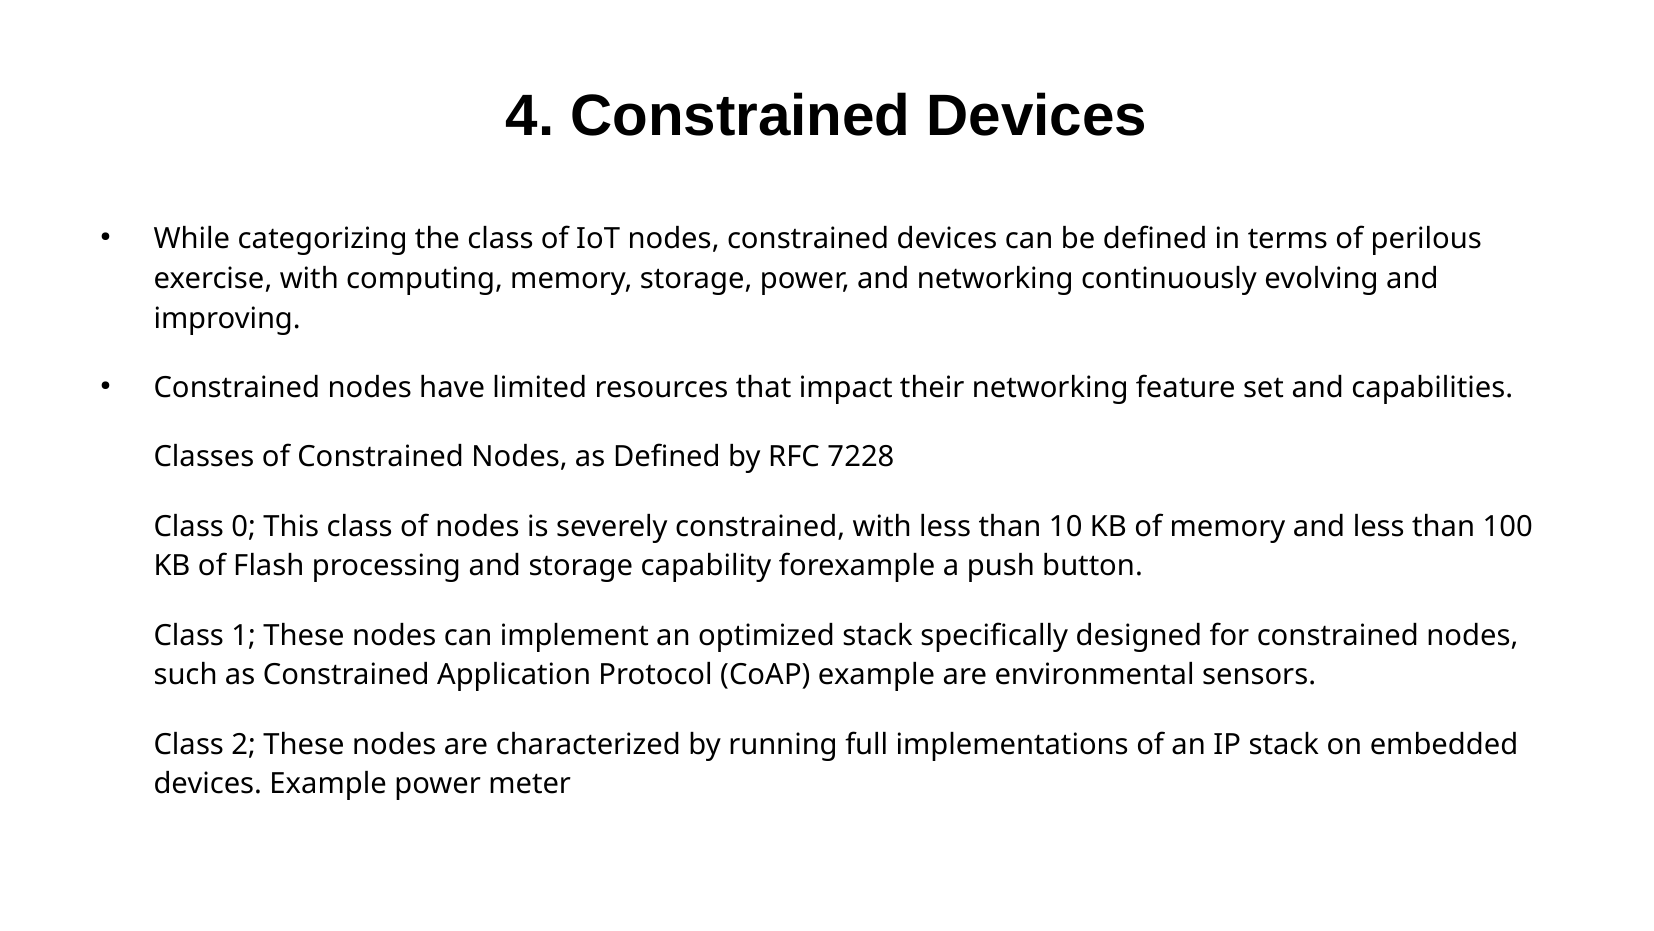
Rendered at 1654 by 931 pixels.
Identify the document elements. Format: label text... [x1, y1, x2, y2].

title 4. Constrained Devices [82, 37, 1571, 193]
list While categorizing the class of IoT nodes, constrained devices can be defined in terms of perilous exercise, with computing, memory, storage, power, and networking continuously evolving and improving. Constrained nodes have limited resources that impact their networking feature set and capabilities. Classes of Constrained Nodes, as Defined by RFC 7228 Class 0; This class of nodes is severely constrained, with less than 10 KB of memory and less than 100 KB of Flash processing and storage capability forexample a push button. Class 1; These nodes can implement an optimized stack specifically designed for constrained nodes, such as Constrained Application Protocol (CoAP) example are environmental sensors. Class 2; These nodes are characterized by running full implementations of an IP stack on embedded devices. Example power meter [82, 217, 1571, 901]
